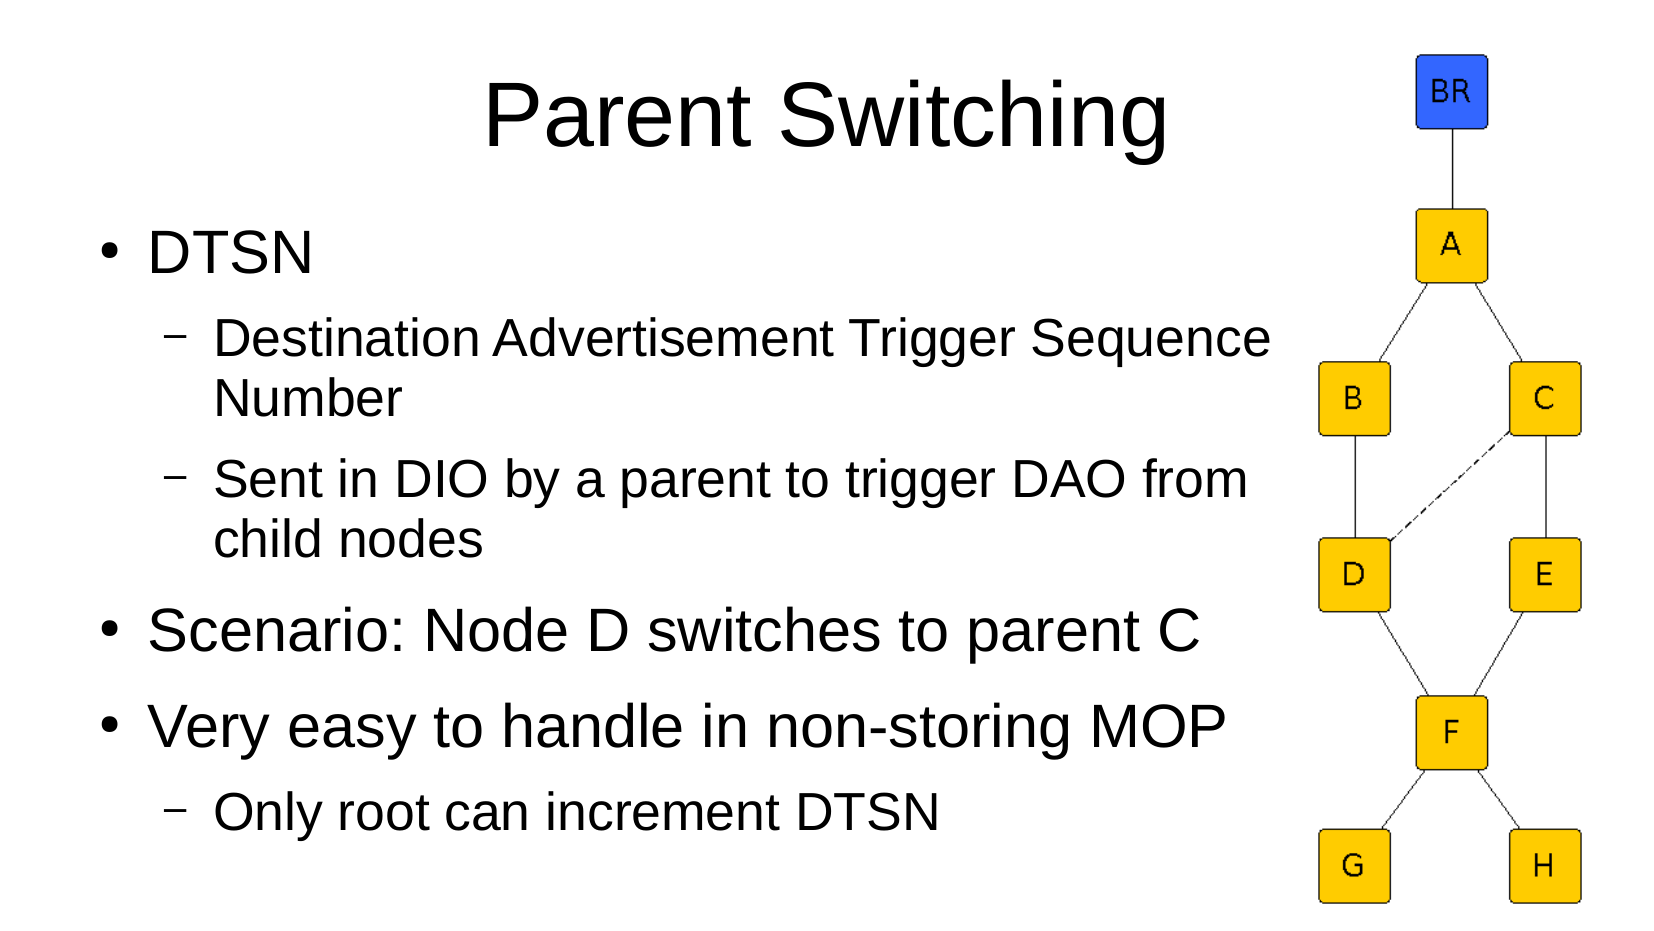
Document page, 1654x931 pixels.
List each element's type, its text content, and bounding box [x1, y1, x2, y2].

title Parent Switching [82, 37, 1299, 193]
list DTSN Destination Advertisement Trigger Sequence Number Sent in DIO by a parent to trigger DAO from child nodes Scenario: Node D switches to parent C Very easy to handle in non-storing MOP Only root can increment DTSN [82, 217, 1276, 851]
picture [1299, 35, 1600, 922]
